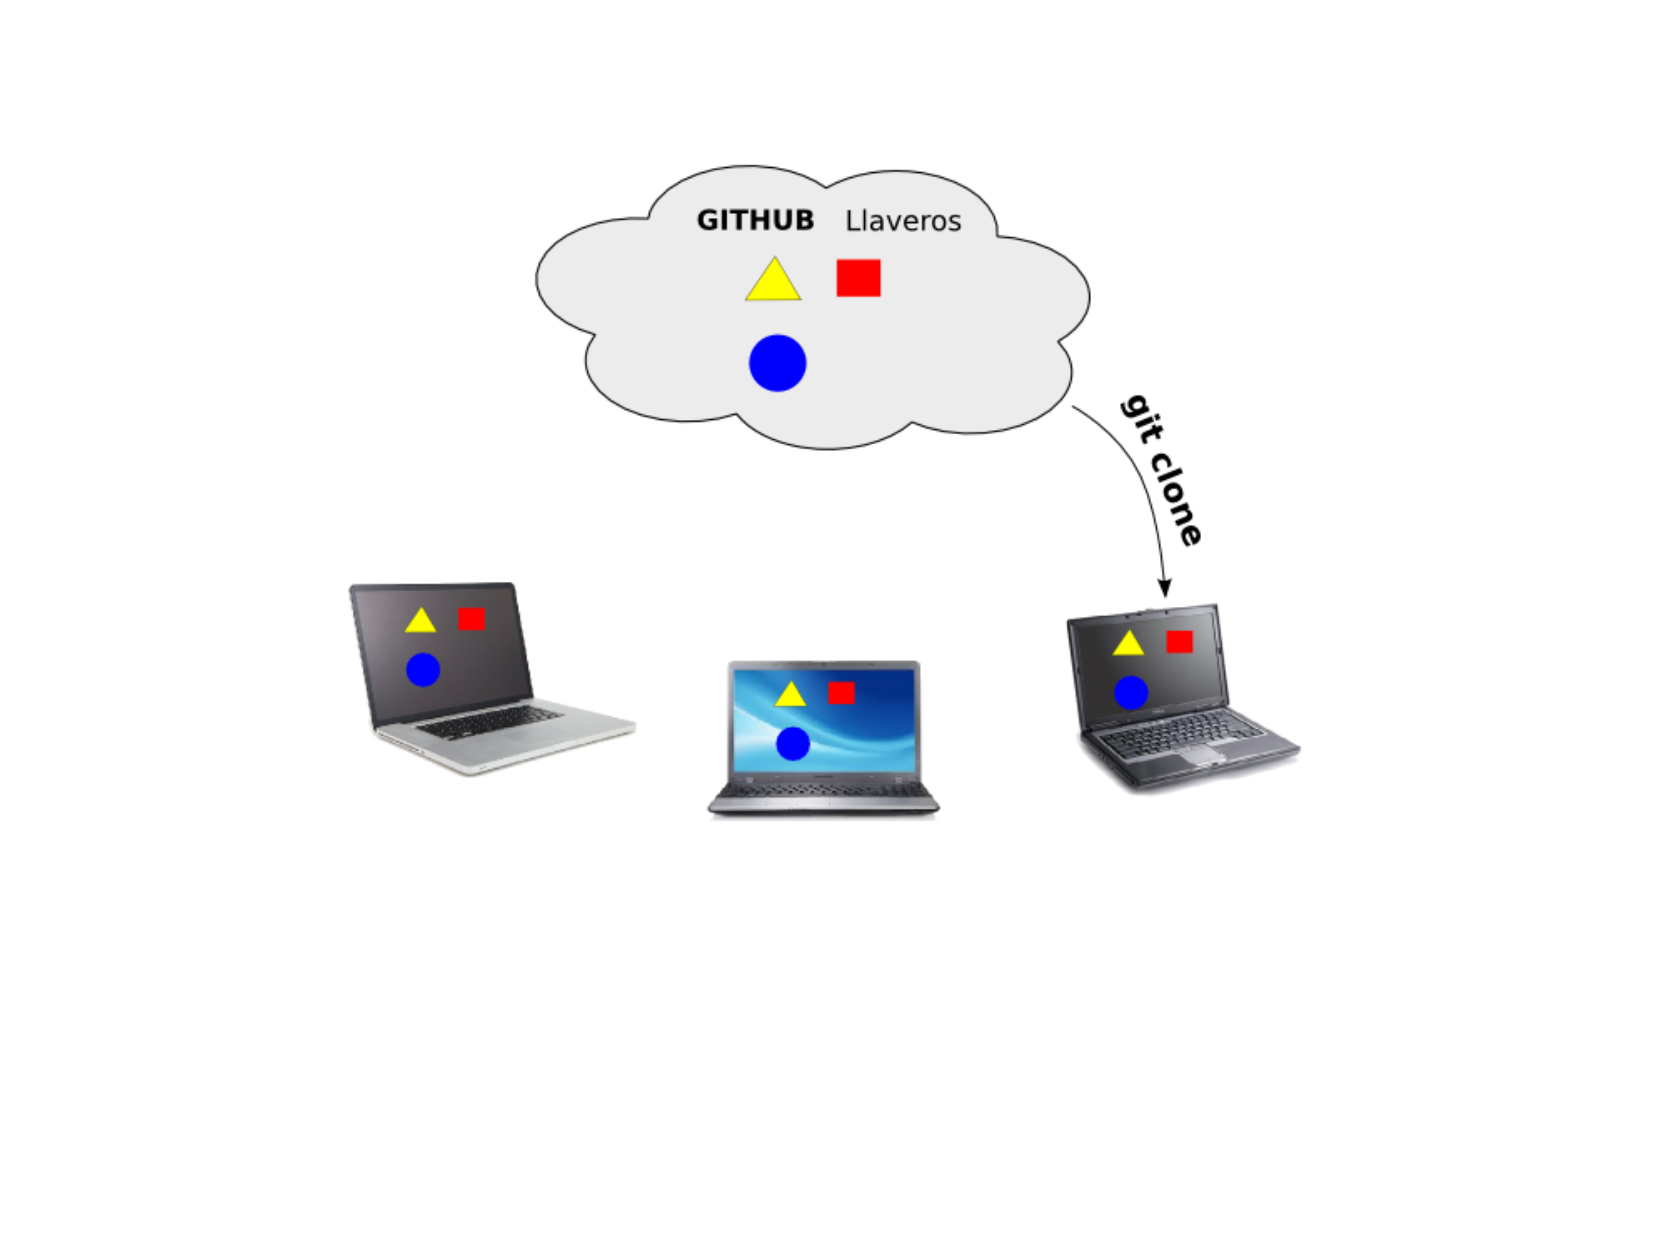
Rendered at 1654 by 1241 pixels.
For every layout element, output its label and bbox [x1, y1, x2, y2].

picture [322, 137, 1326, 843]
